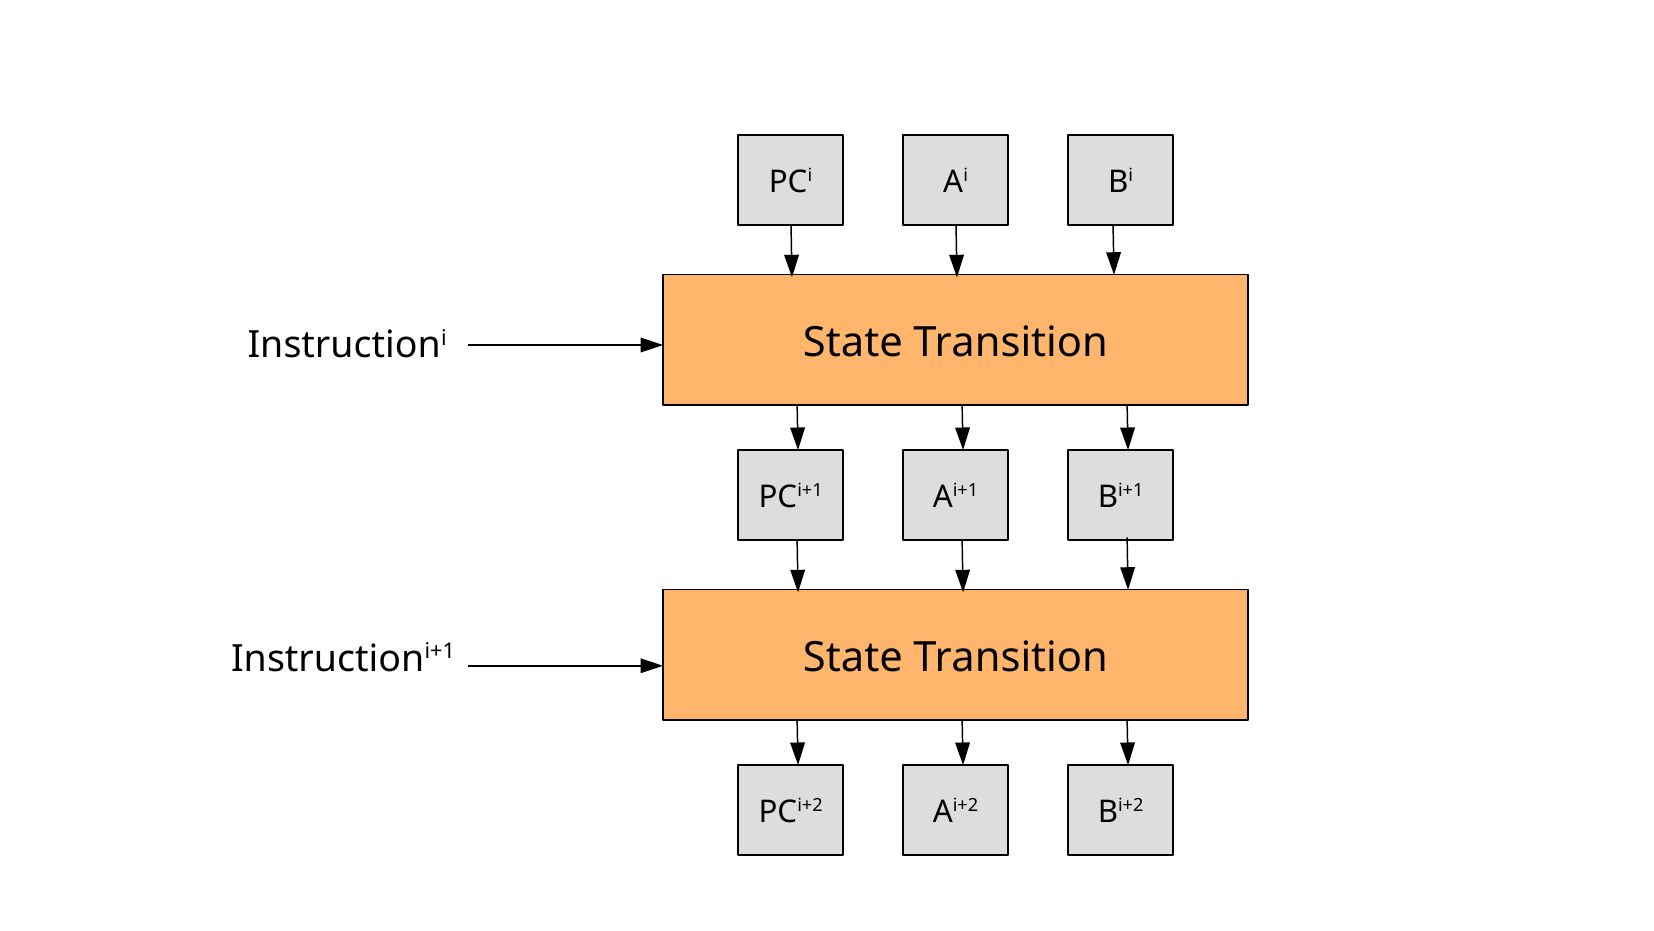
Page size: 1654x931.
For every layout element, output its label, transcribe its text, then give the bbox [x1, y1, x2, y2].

text_box State Transition [663, 274, 1249, 406]
text_box Bi+2 [1068, 765, 1174, 856]
text_box Bi+1 [1068, 450, 1174, 541]
text_box Ai+2 [903, 765, 1009, 856]
text_box Ai+1 [903, 450, 1009, 541]
text_box Instructioni+1 [208, 598, 479, 715]
text_box Ai [903, 135, 1009, 226]
text_box Instructioni [219, 285, 475, 402]
text_box State Transition [663, 589, 1249, 721]
text_box PCi+2 [738, 765, 844, 856]
text_box PCi+1 [738, 450, 844, 541]
text_box PCi [738, 135, 844, 226]
text_box Bi [1068, 135, 1174, 226]
